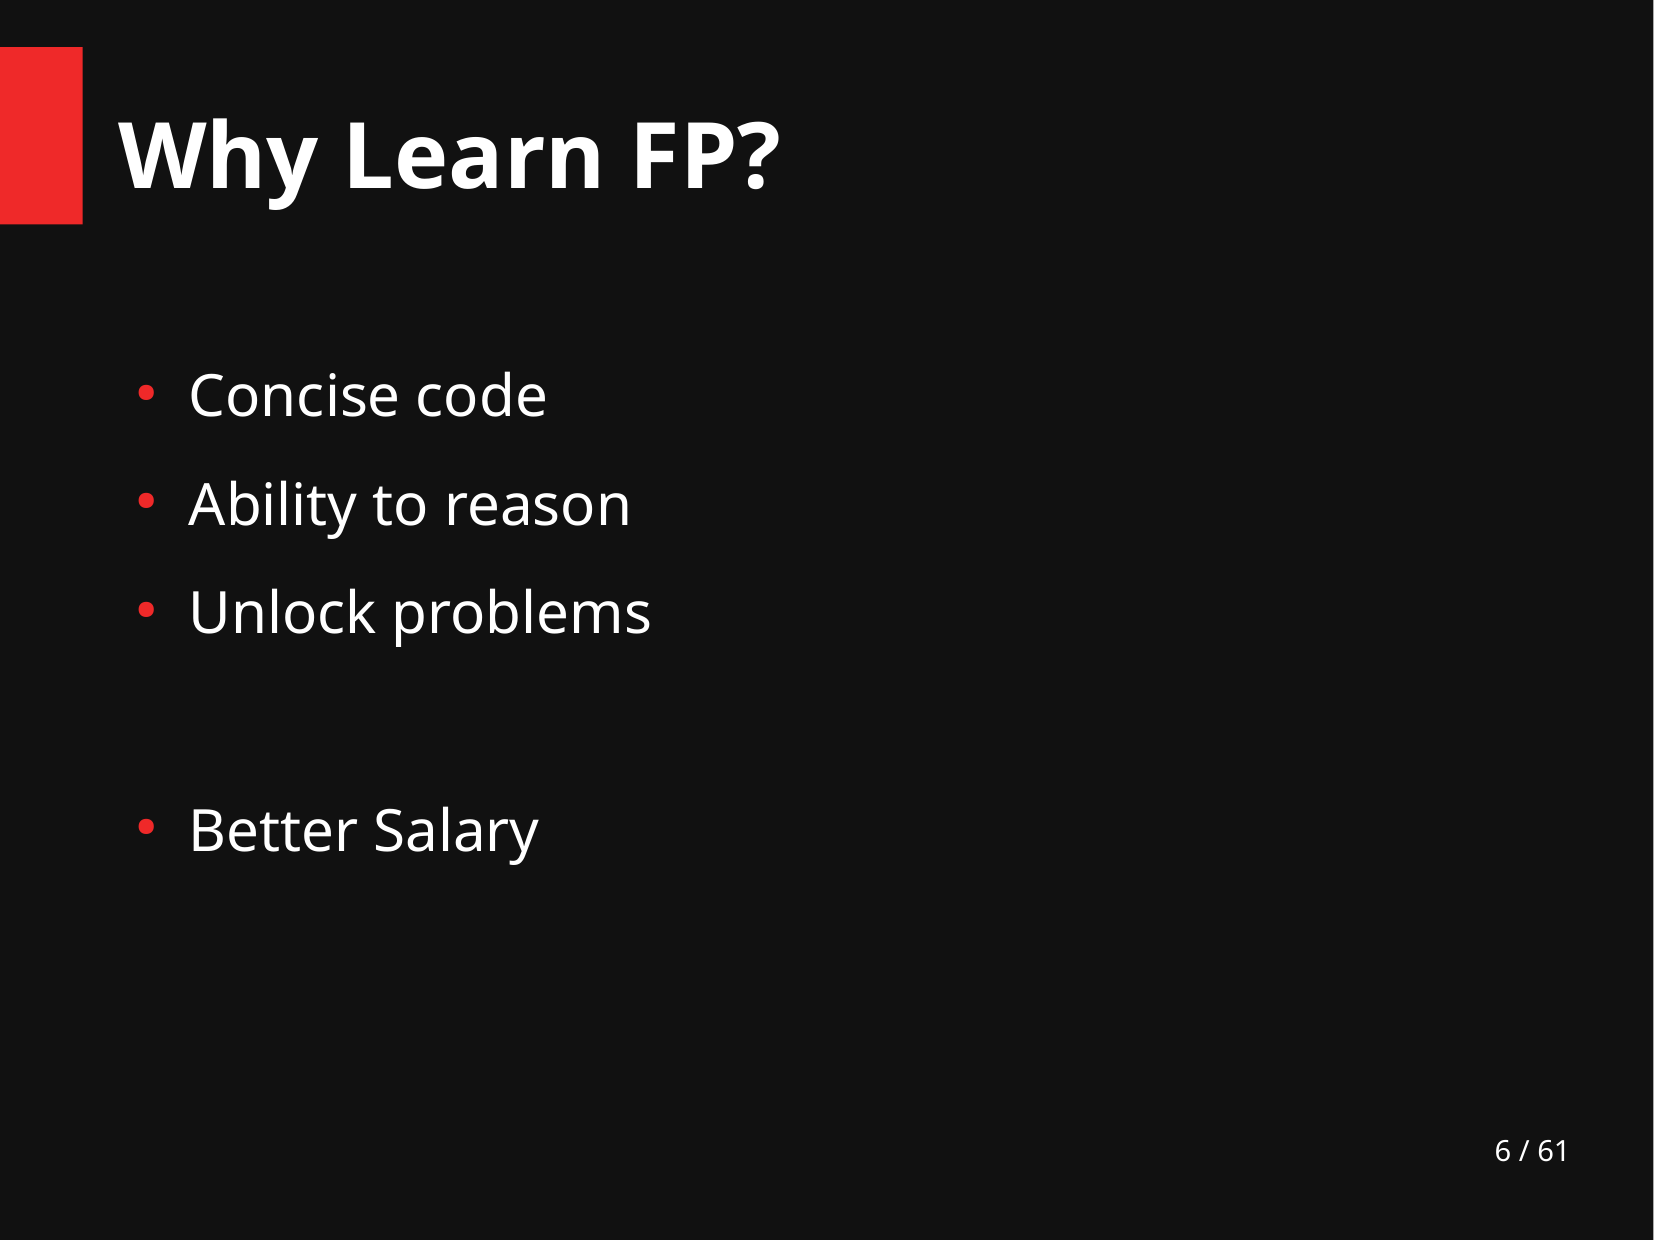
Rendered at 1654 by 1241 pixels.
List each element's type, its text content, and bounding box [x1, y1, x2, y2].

title Why Learn FP? [118, 49, 1571, 257]
list Concise code Ability to reason Unlock problems Better Salary [118, 354, 1536, 1074]
